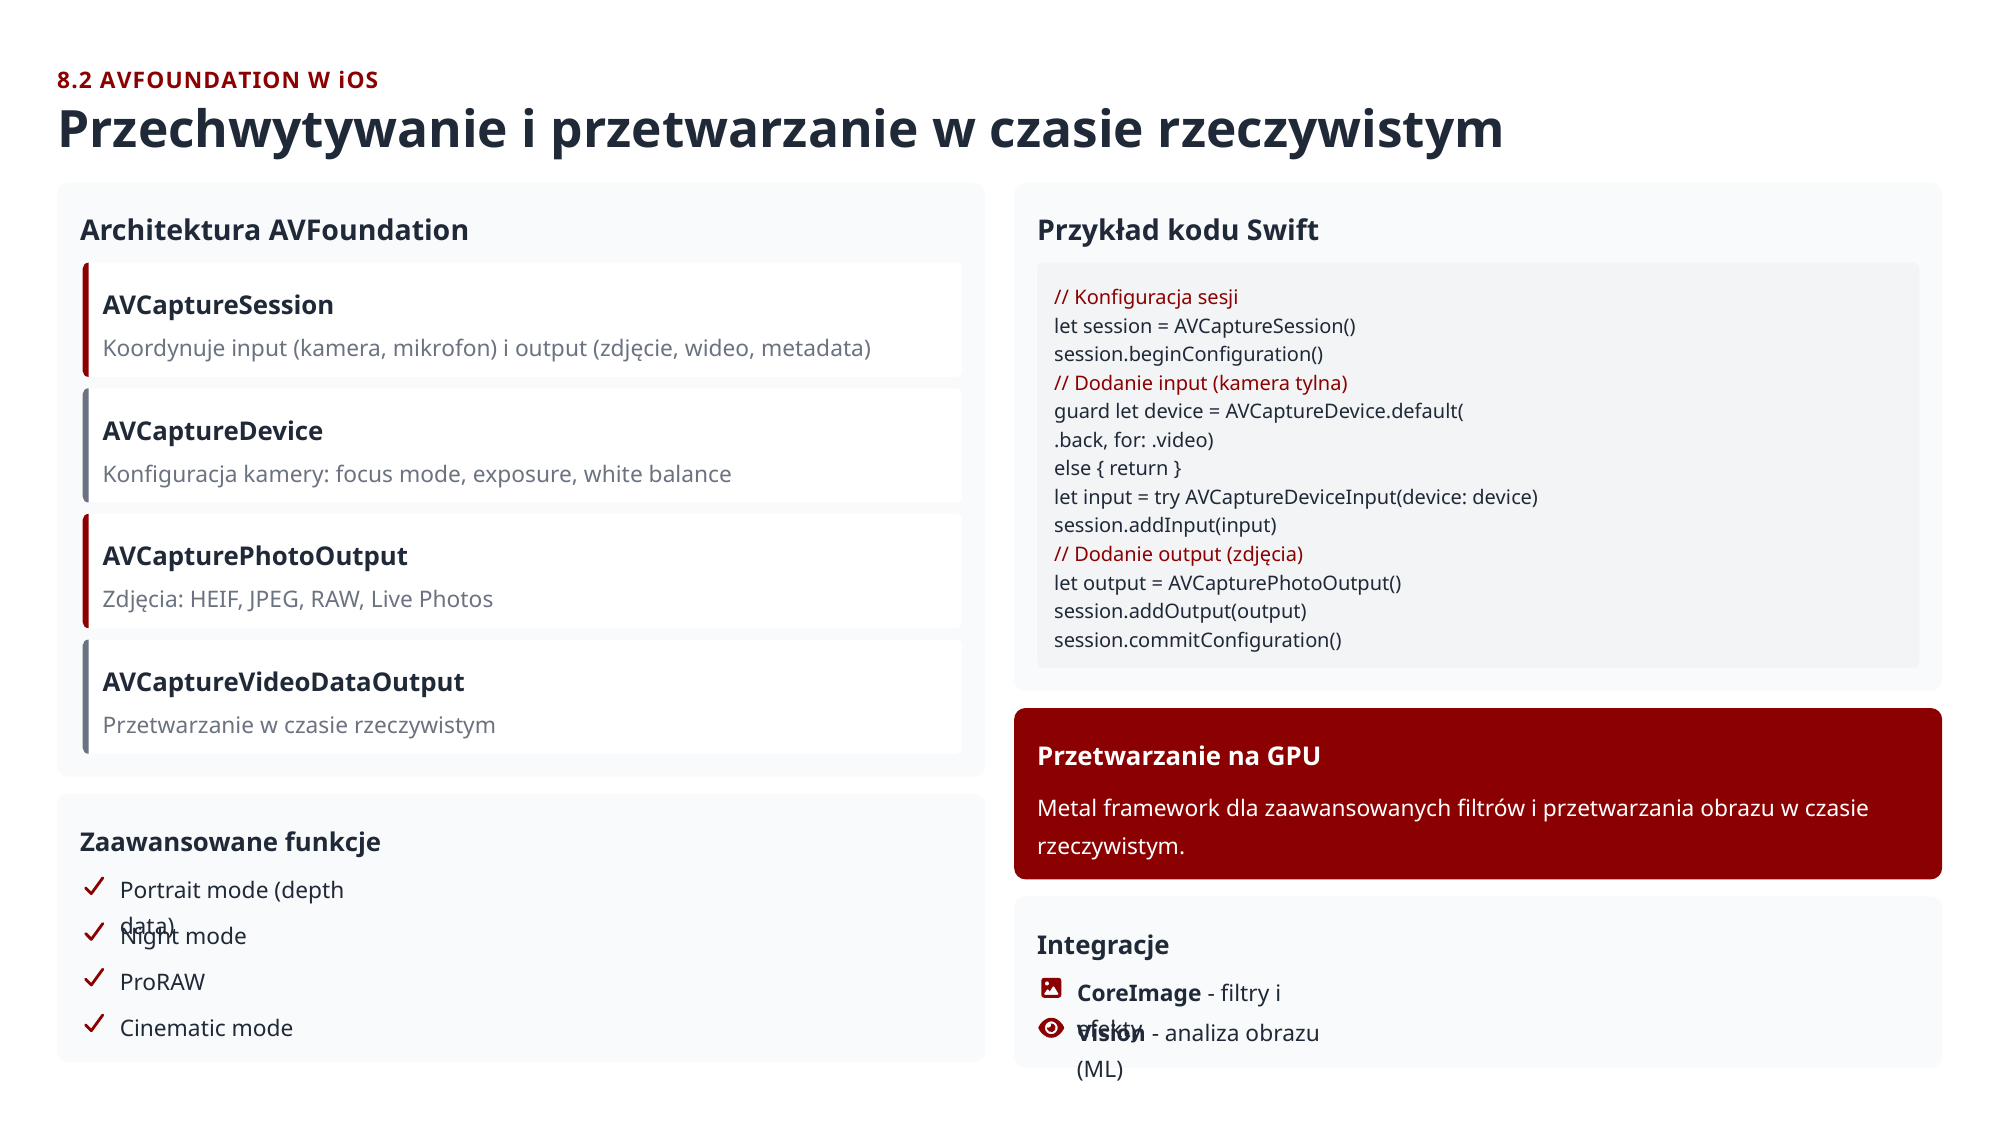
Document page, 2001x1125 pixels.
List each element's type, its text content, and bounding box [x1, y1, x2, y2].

text_box // Konfiguracja sesji [1054, 280, 1912, 308]
text_box Przykład kodu Swift [1037, 206, 1934, 246]
text_box Zaawansowane funkcje [80, 816, 975, 857]
text_box // Dodanie output (zdjęcia) [1054, 537, 1912, 565]
text_box ProRAW [120, 959, 226, 994]
text_box // Dodanie input (kamera tylna) [1054, 365, 1912, 394]
text_box Przetwarzanie w czasie rzeczywistym [103, 702, 957, 737]
text_box 8.2 AVFOUNDATION W iOS [57, 57, 1954, 91]
text_box Zdjęcia: HEIF, JPEG, RAW, Live Photos [103, 577, 957, 611]
text_box let output = AVCapturePhotoOutput() [1054, 565, 1912, 594]
text_box session.addInput(input) [1054, 508, 1912, 537]
text_box Konfiguracja kamery: focus mode, exposure, white balance [103, 451, 957, 485]
text_box AVCaptureSession [103, 280, 958, 320]
text_box session.addOutput(output) [1054, 594, 1912, 622]
text_box AVCaptureVideoDataOutput [103, 657, 958, 697]
text_box Portrait mode (depth data) [120, 868, 390, 902]
text_box CoreImage - filtry i efekty [1077, 971, 1343, 1005]
text_box [1014, 708, 1943, 880]
text_box AVCaptureDevice [103, 405, 958, 445]
text_box else { return } [1054, 451, 1912, 480]
text_box Przechwytywanie i przetwarzanie w czasie rzeczywistym [57, 103, 1969, 160]
text_box session.beginConfiguration() [1054, 337, 1912, 365]
text_box let input = try AVCaptureDeviceInput(device: device) [1054, 480, 1912, 508]
text_box [1014, 896, 1943, 1068]
text_box Night mode [120, 914, 249, 948]
text_box [57, 793, 986, 1063]
text_box [57, 182, 986, 777]
text_box let session = AVCaptureSession() [1054, 308, 1912, 337]
text_box Metal framework dla zaawansowanych filtrów i przetwarzania obrazu w czasie rzeczywistym. [1037, 782, 1931, 857]
text_box Integracje [1037, 919, 1932, 959]
text_box Koordynuje input (kamera, mikrofon) i output (zdjęcie, wideo, metadata) [103, 325, 957, 360]
text_box guard let device = AVCaptureDevice.default( [1054, 394, 1912, 422]
text_box Architektura AVFoundation [80, 206, 976, 246]
text_box Cinematic mode [120, 1005, 294, 1039]
text_box Vision - analiza obrazu (ML) [1077, 1011, 1367, 1045]
text_box Przetwarzanie na GPU [1037, 731, 1932, 771]
text_box session.commitConfiguration() [1054, 622, 1912, 651]
text_box AVCapturePhotoOutput [103, 531, 958, 571]
text_box .back, for: .video) [1054, 422, 1912, 451]
text_box [1014, 182, 1943, 692]
